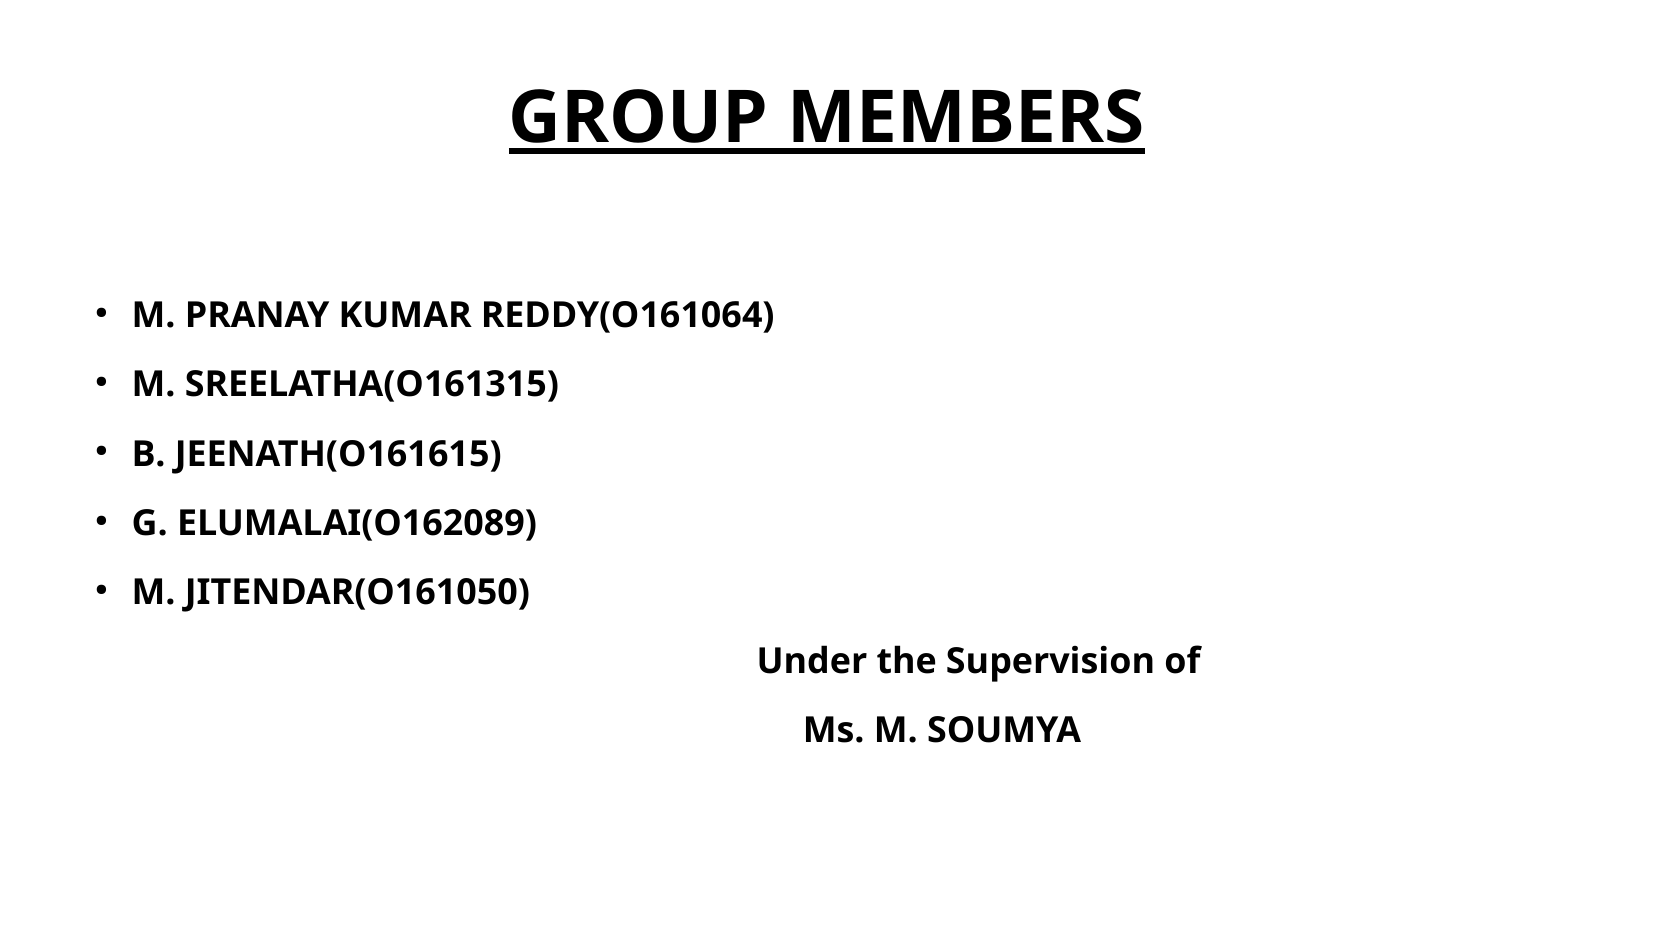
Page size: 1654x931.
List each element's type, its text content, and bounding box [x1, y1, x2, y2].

title GROUP MEMBERS [82, 37, 1571, 193]
list M. PRANAY KUMAR REDDY(O161064) M. SREELATHA(O161315) B. JEENATH(O161615) G. ELUMALAI(O162089) M. JITENDAR(O161050) Under the Supervision of Ms. M. SOUMYA [82, 217, 1571, 758]
